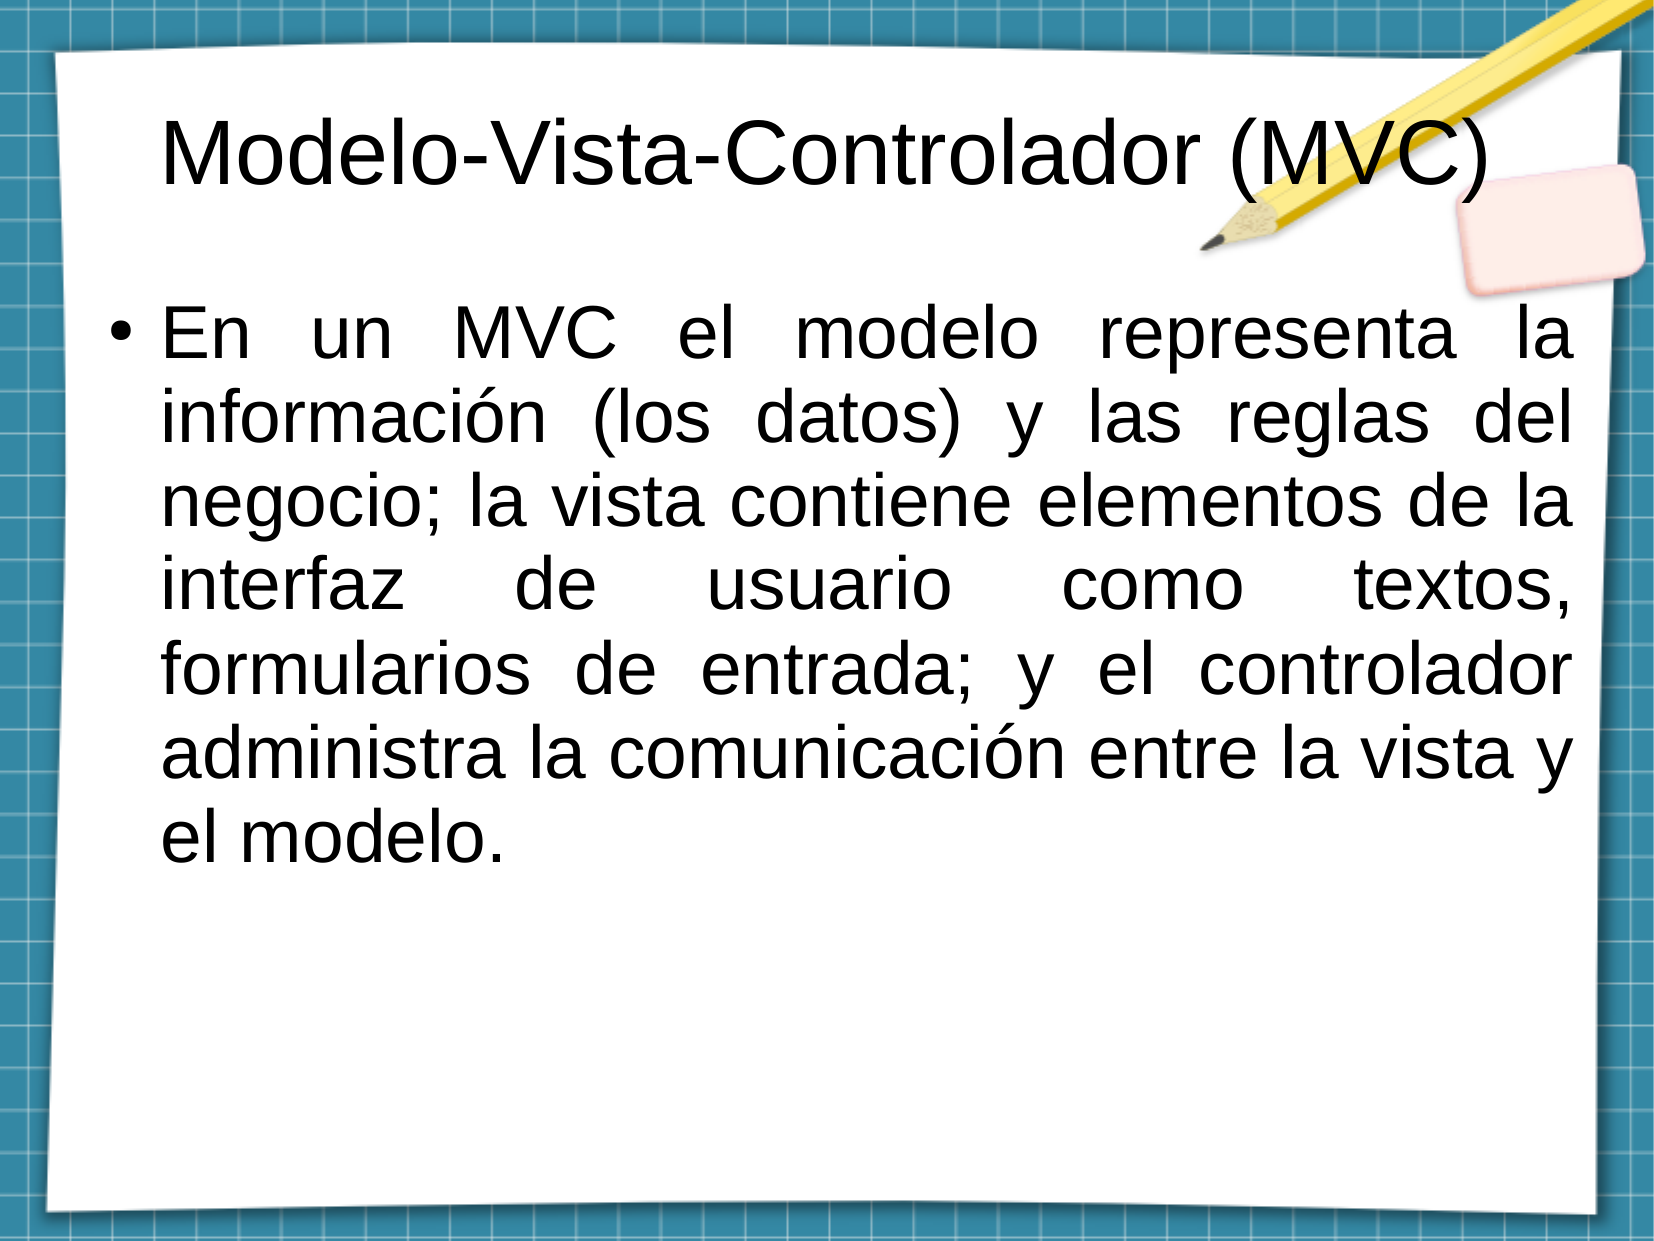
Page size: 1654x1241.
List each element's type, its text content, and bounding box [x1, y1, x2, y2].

list En un MVC el modelo representa la información (los datos) y las reglas del negocio; la vista contiene elementos de la interfaz de usuario como textos, formularios de entrada; y el controlador administra la comunicación entre la vista y el modelo. [90, 290, 1576, 1096]
picture [0, 0, 1654, 1241]
title Modelo-Vista-Controlador (MVC) [82, 49, 1571, 257]
